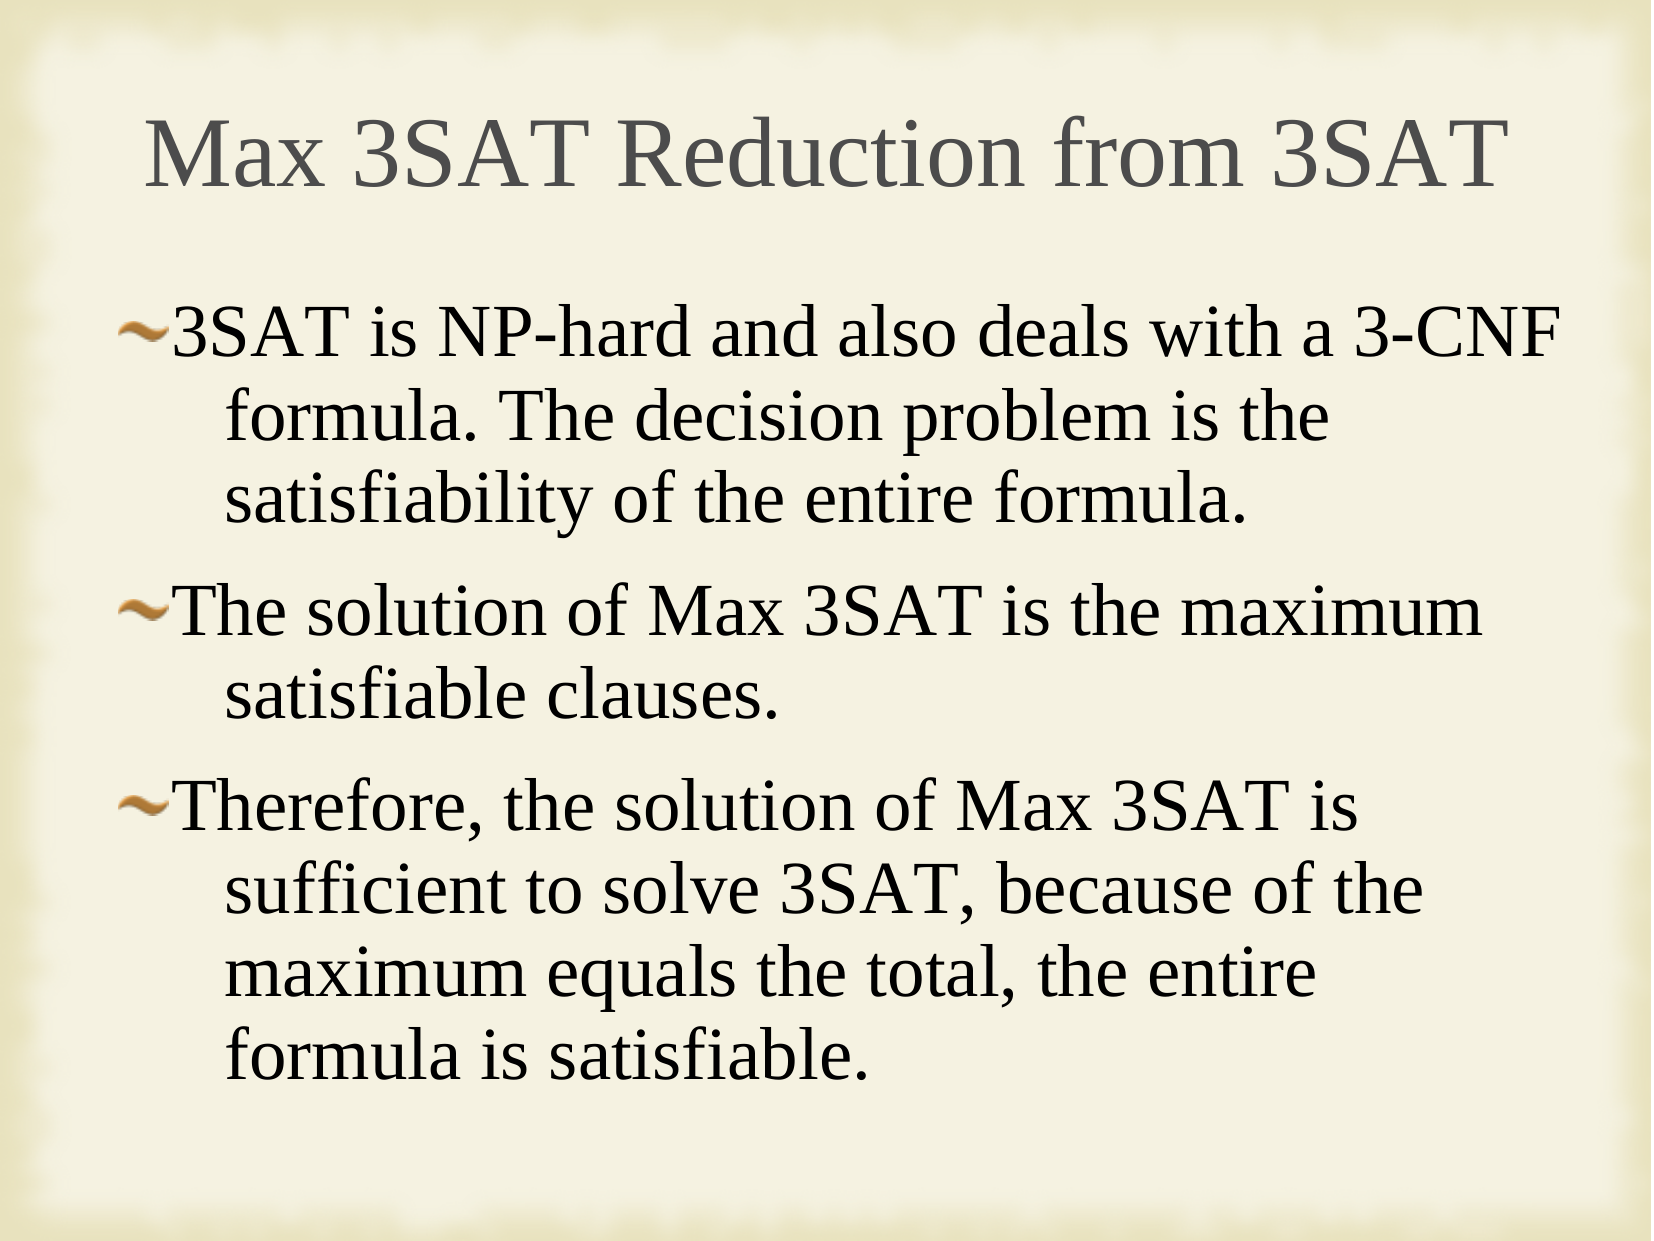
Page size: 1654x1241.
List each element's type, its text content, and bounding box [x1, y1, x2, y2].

list 3SAT is NP-hard and also deals with a 3-CNF formula. The decision problem is the satisfiability of the entire formula. The solution of Max 3SAT is the maximum satisfiable clauses. Therefore, the solution of Max 3SAT is sufficient to solve 3SAT, because of the maximum equals the total, the entire formula is satisfiable. [82, 290, 1571, 1109]
picture [0, 0, 1651, 1241]
title Max 3SAT Reduction from 3SAT [82, 49, 1571, 257]
